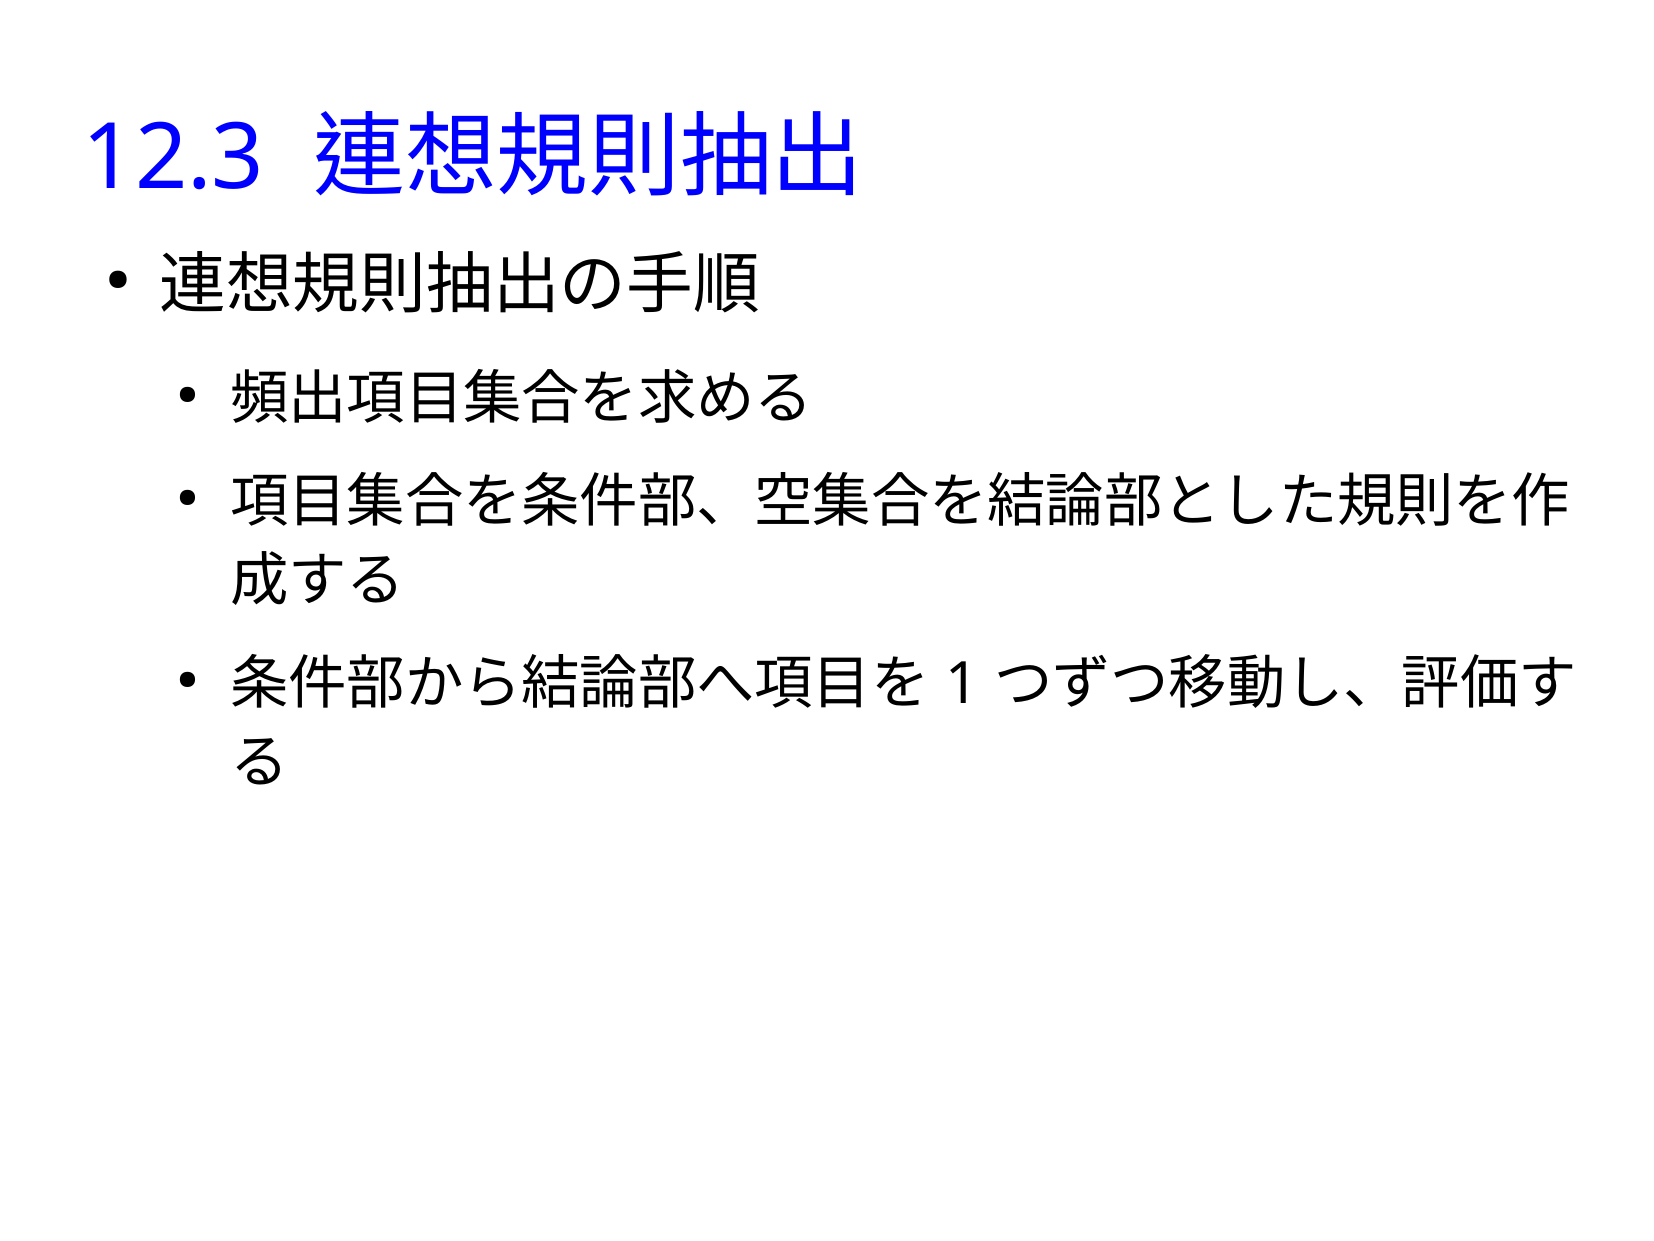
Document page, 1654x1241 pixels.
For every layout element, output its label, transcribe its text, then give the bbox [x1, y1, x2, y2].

title 12.3 連想規則抽出 [82, 49, 1571, 257]
list 連想規則抽出の手順 頻出項目集合を求める 項目集合を条件部、空集合を結論部とした規則を作成する 条件部から結論部へ項目を1つずつ移動し、評価する [88, 236, 1577, 1010]
